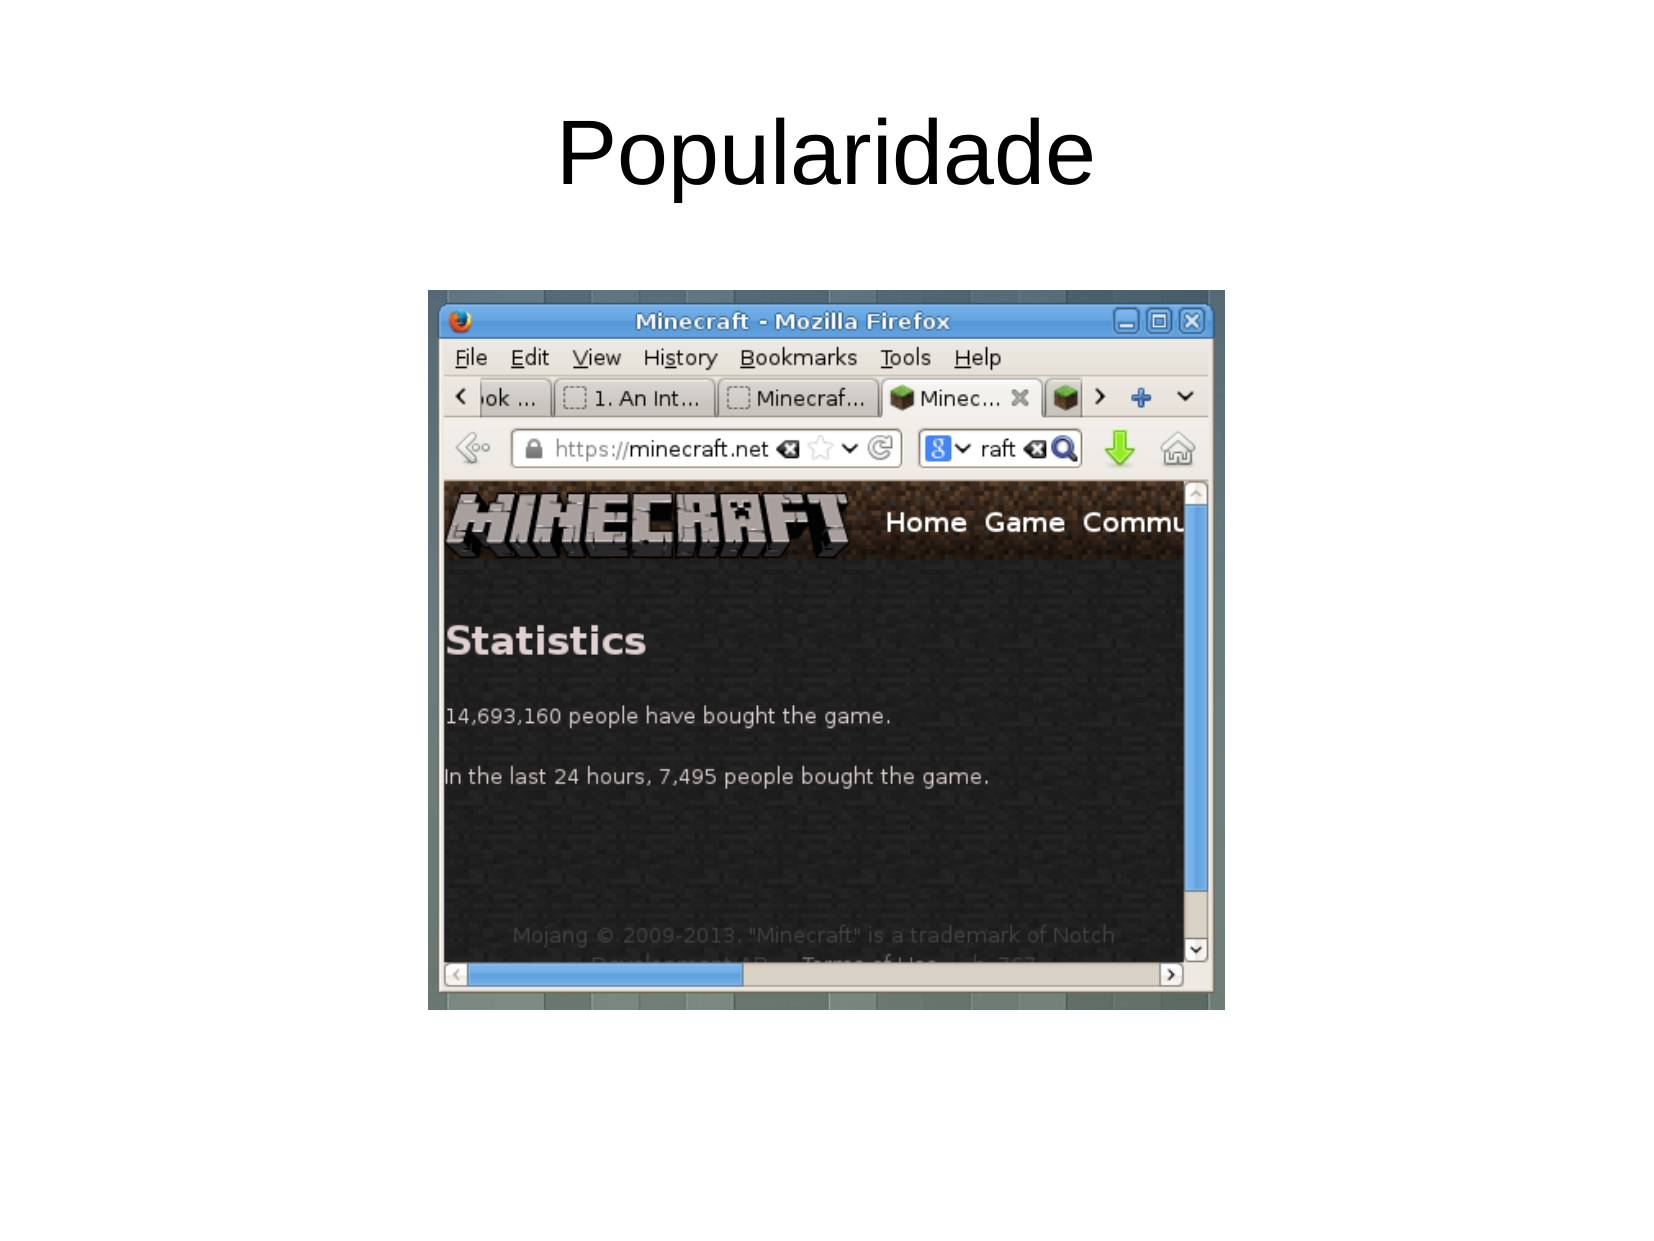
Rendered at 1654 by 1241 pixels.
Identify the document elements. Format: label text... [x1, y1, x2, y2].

picture [428, 290, 1225, 1010]
title Popularidade [82, 49, 1571, 257]
